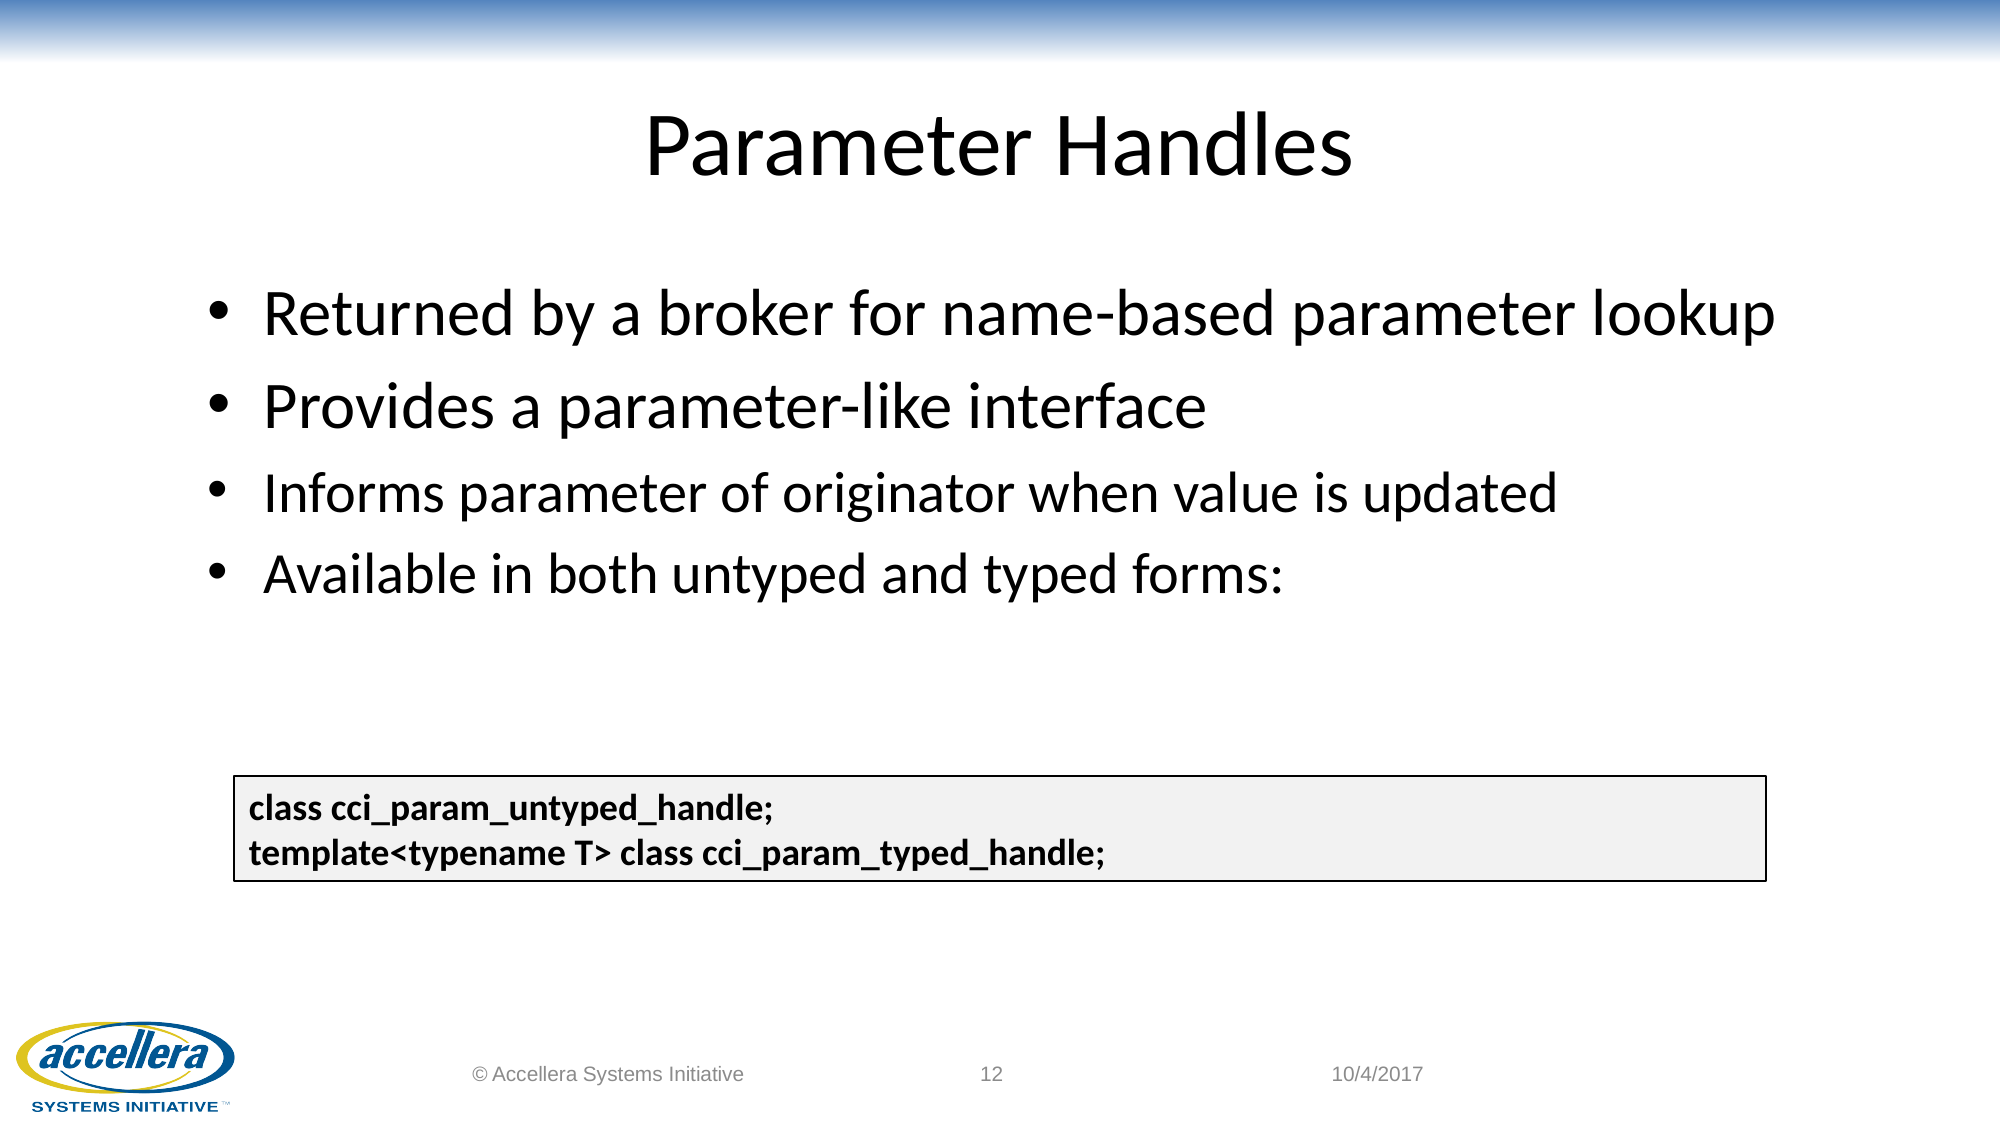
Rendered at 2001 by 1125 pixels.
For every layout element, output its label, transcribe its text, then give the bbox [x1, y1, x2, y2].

text_box Returned by a broker for name-based parameter lookup Provides a parameter-like interface Informs parameter of originator when value is updated Available in both untyped and typed forms: [192, 261, 1808, 641]
slide_number <number> [850, 1042, 1184, 1103]
title Parameter Handles [99, 45, 1900, 233]
picture [16, 1021, 235, 1112]
text_box class cci_param_untyped_handle; template<typename T> class cci_param_typed_handle; [234, 775, 1766, 881]
slide_number 10/4/2017 [1316, 1042, 1550, 1103]
footer © Accellera Systems Initiative [366, 1042, 850, 1103]
